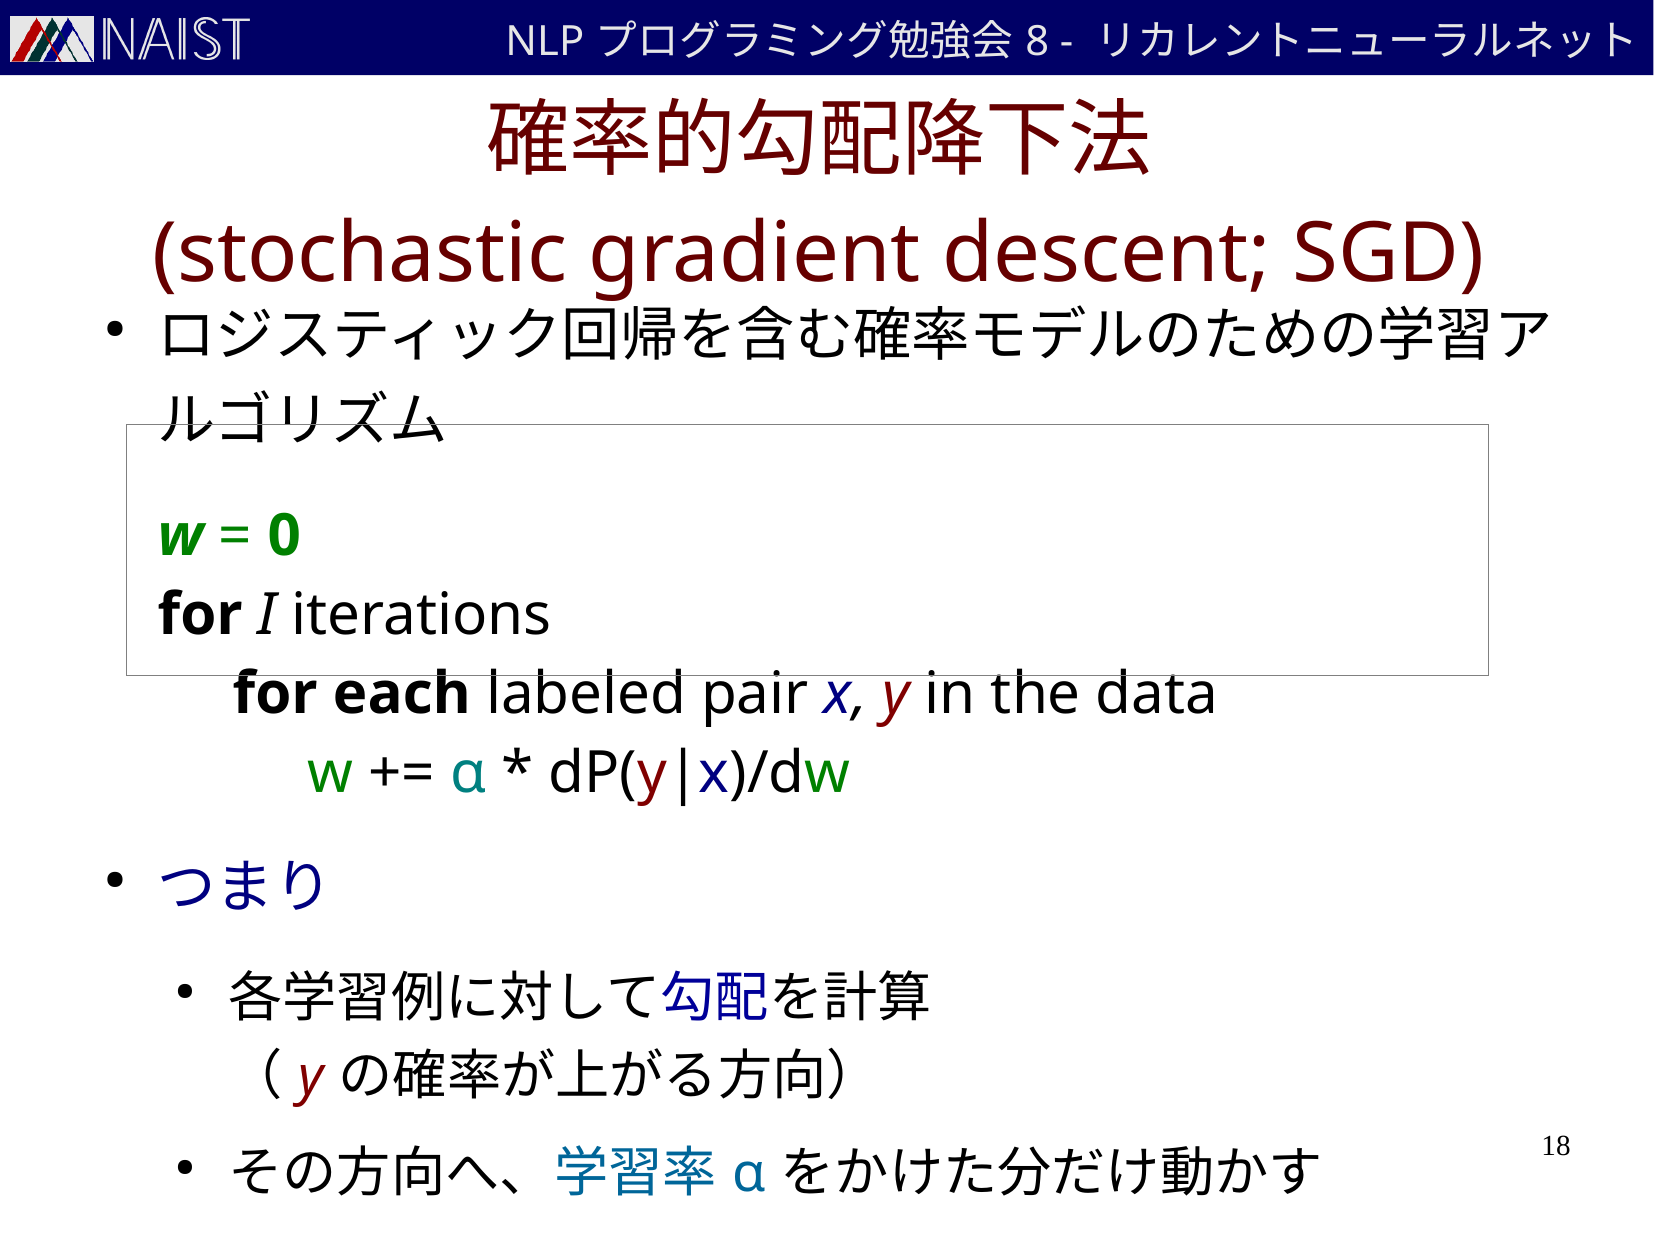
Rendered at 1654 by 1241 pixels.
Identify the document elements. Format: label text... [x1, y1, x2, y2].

picture [10, 16, 94, 62]
list ロジスティック回帰を含む確率モデルのための学習アルゴリズム w = 0 for I iterations for each labeled pair x, y in the data w += α * dP(y|x)/dw つまり 各学習例に対して勾配を計算 （yの確率が上がる方向） その方向へ、学習率αをかけた分だけ動かす [86, 288, 1576, 1107]
title 確率的勾配降下法 (stochastic gradient descent; SGD) [75, 92, 1564, 285]
picture [102, 17, 251, 60]
